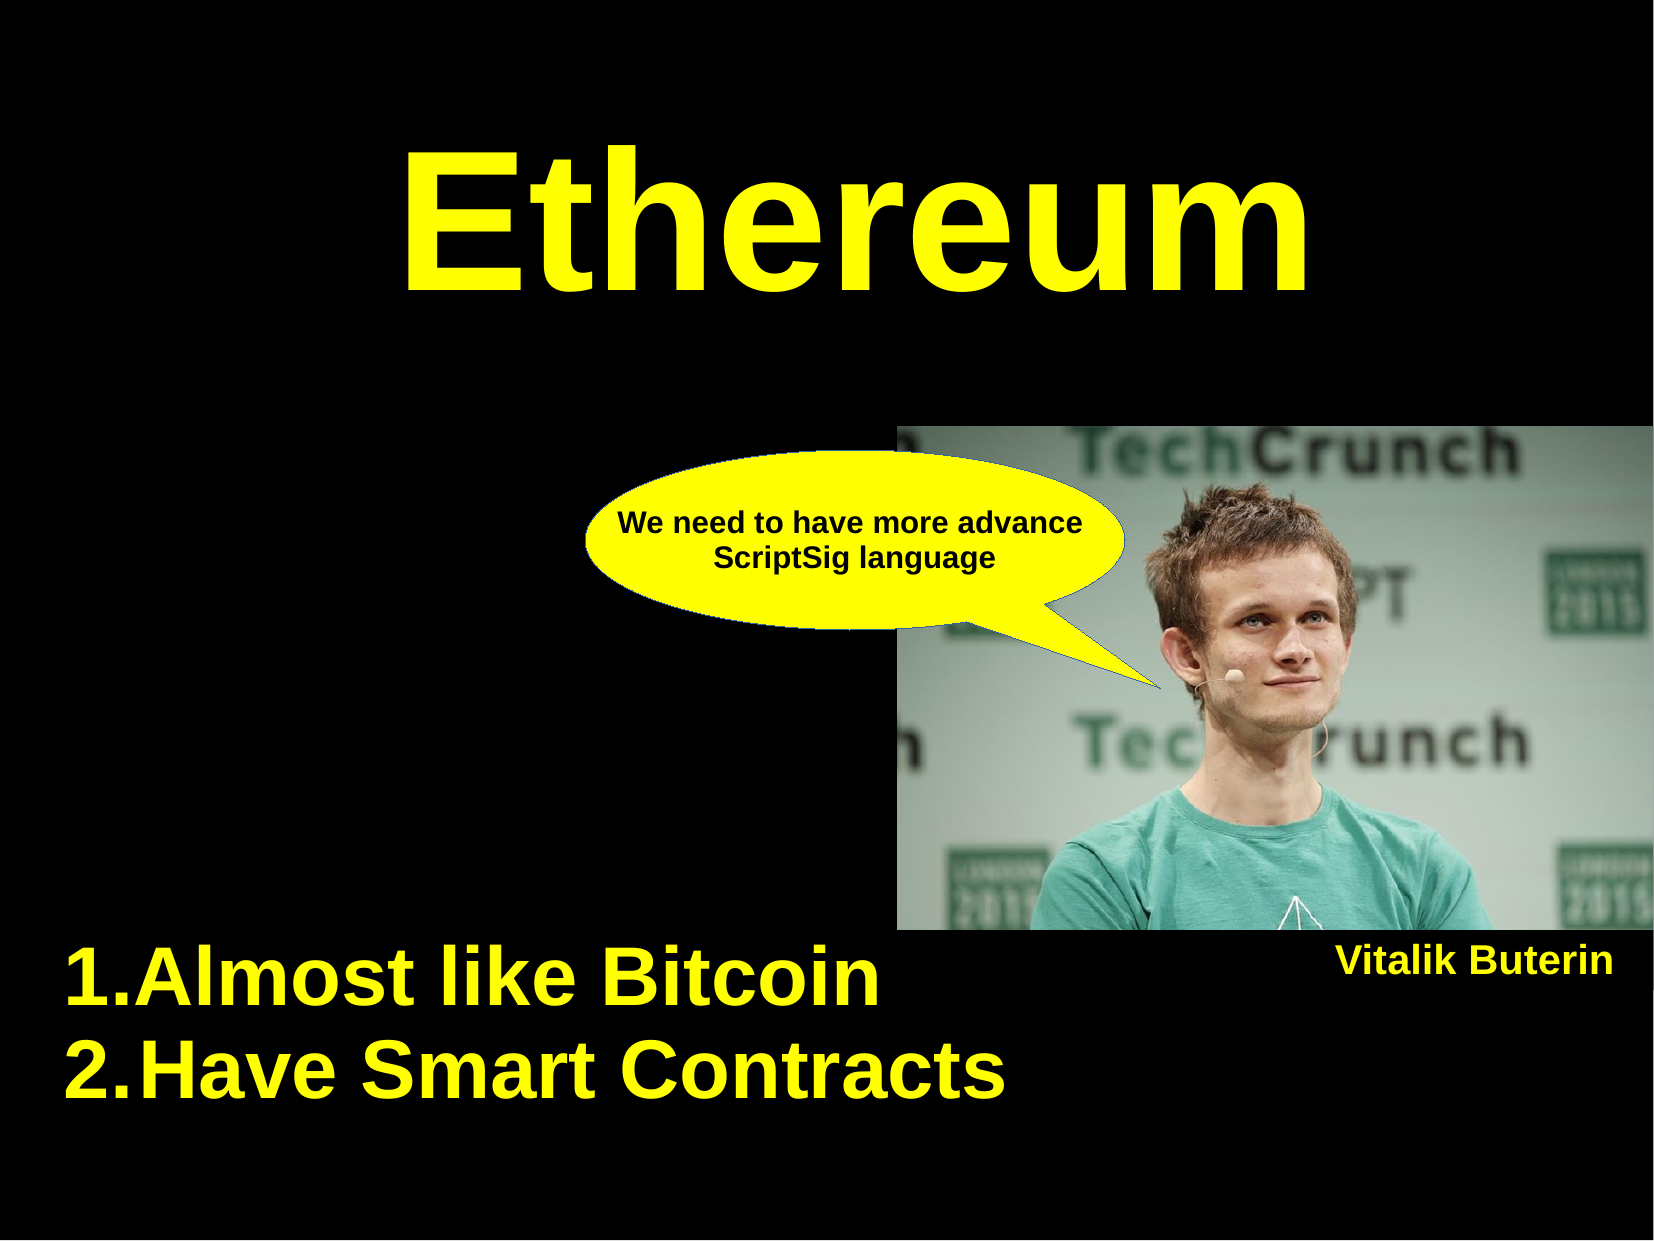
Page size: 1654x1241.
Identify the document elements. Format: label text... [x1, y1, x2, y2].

text_box We need to have more advance ScriptSig language [585, 450, 1161, 689]
text_box Vitalik Buterin [1320, 930, 1654, 991]
text_box [0, 0, 1654, 1241]
picture [897, 426, 1654, 931]
text_box Ethereum [346, 123, 1367, 319]
text_box 1.Almost like Bitcoin 2. Have Smart Contracts [49, 925, 1070, 1121]
